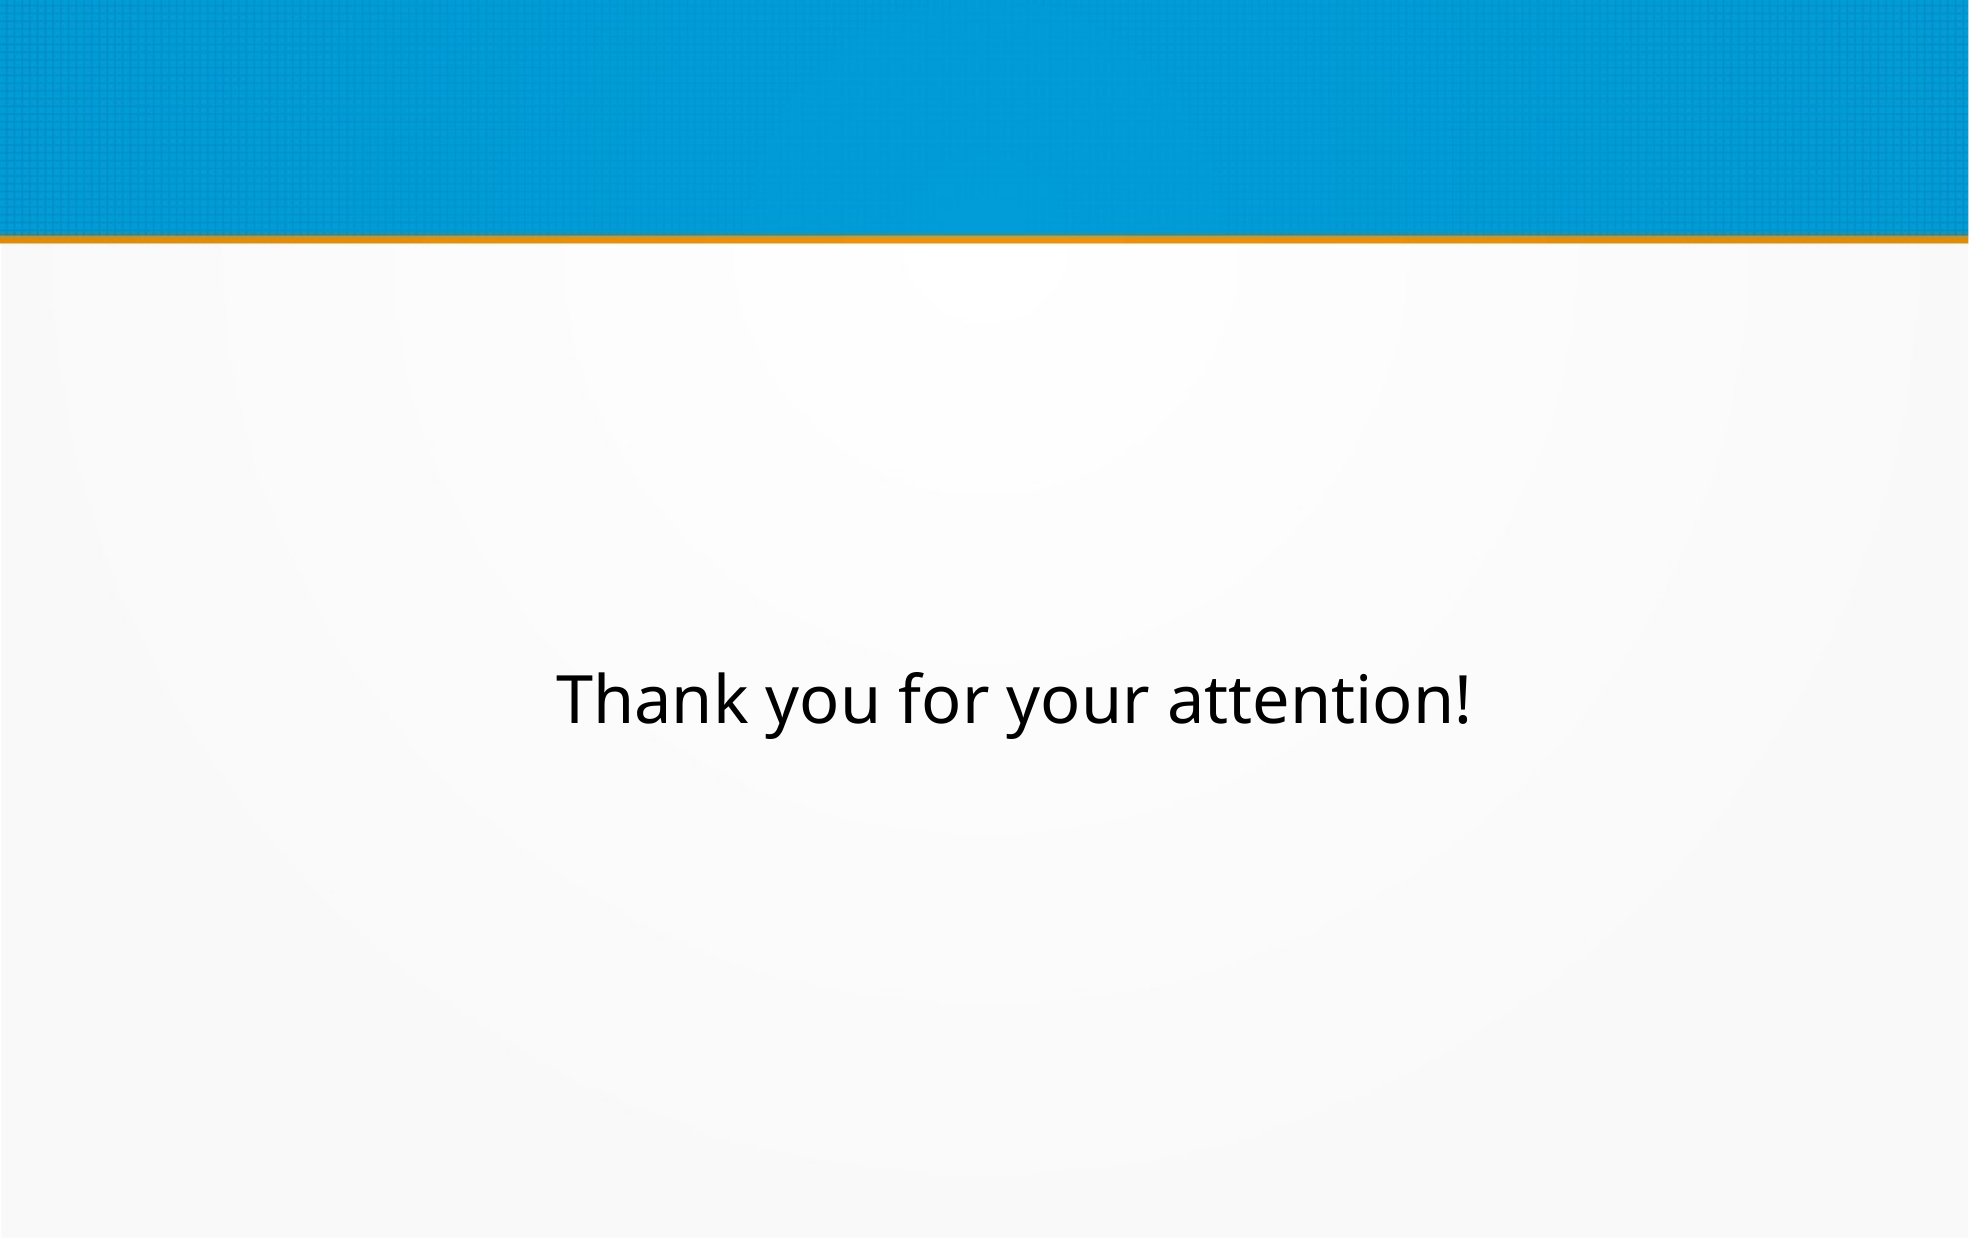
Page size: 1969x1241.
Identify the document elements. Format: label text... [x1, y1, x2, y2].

list Thank you for your attention! [98, 315, 1861, 1081]
picture [0, 233, 1969, 1241]
